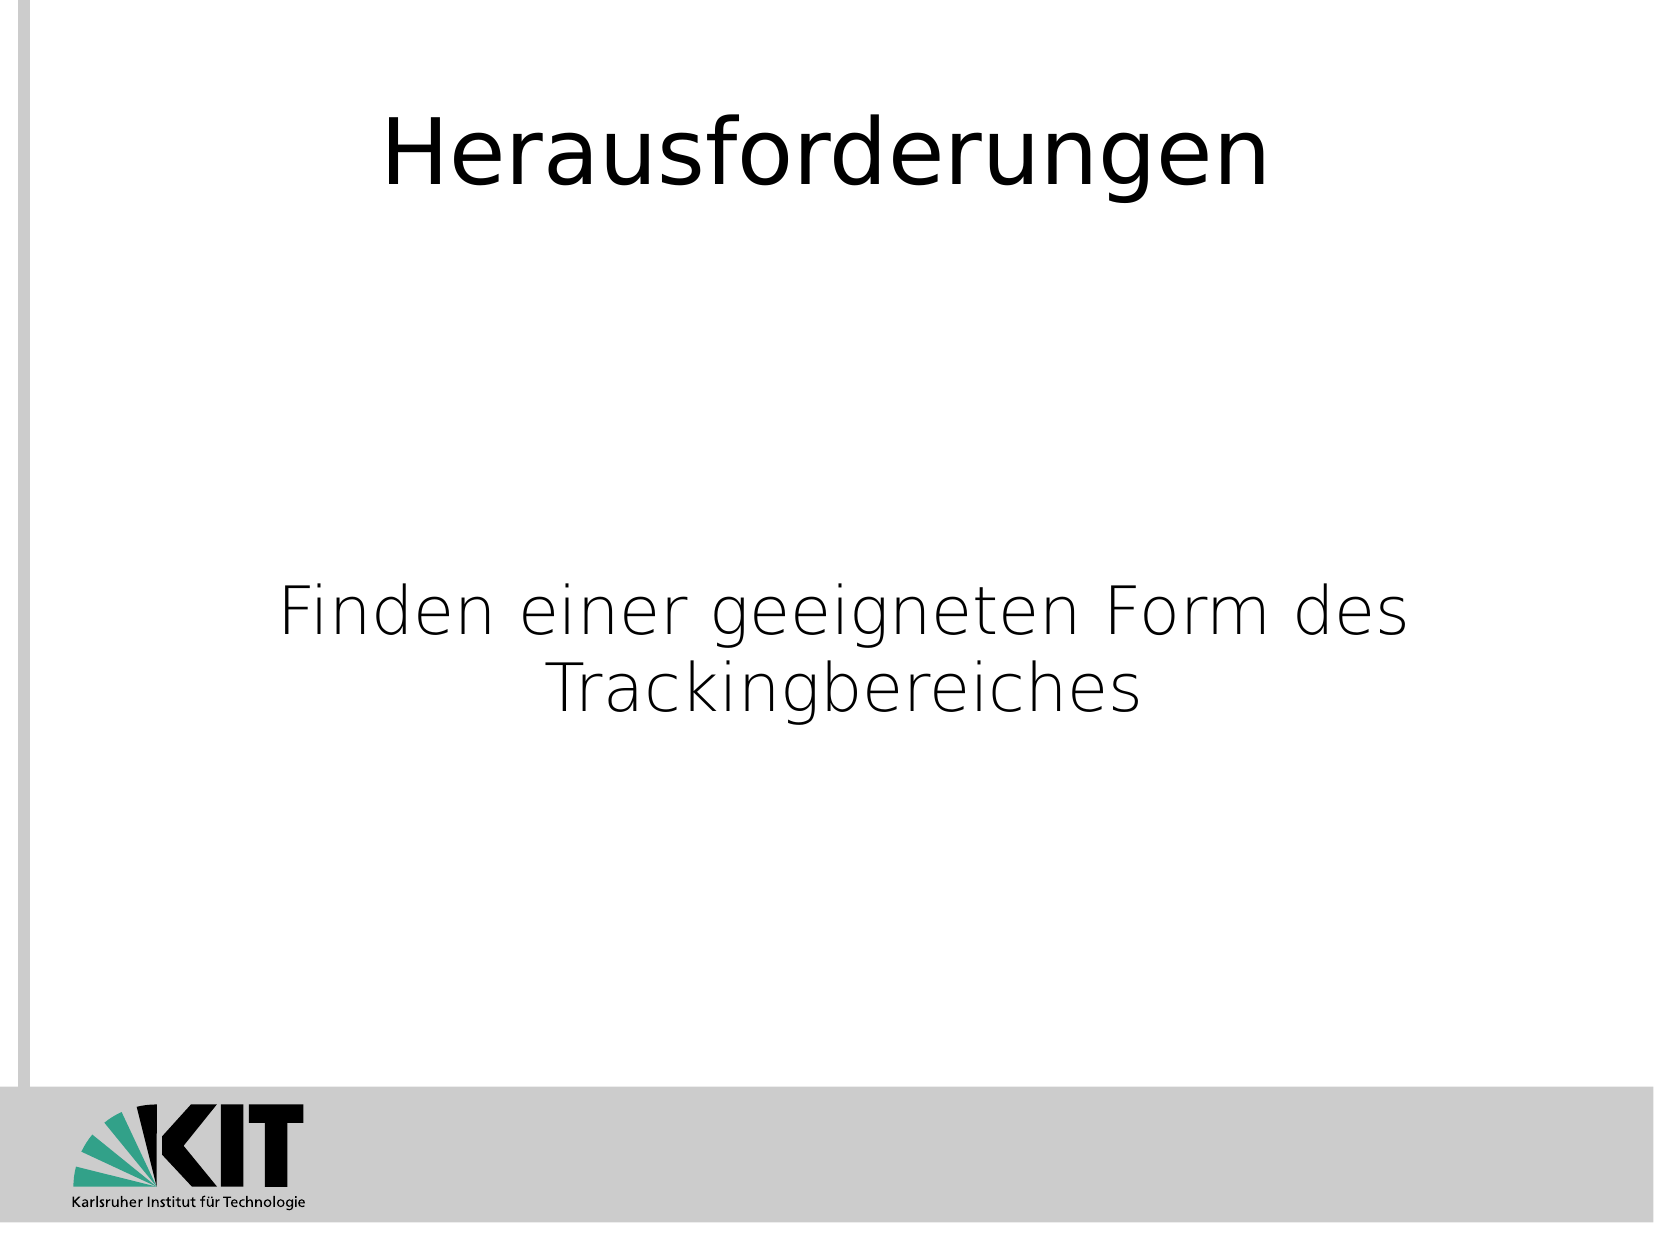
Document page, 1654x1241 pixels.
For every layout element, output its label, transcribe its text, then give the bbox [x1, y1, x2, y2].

text_box [0, 1086, 1654, 1223]
picture [70, 1098, 308, 1217]
title Herausforderungen [82, 49, 1571, 257]
subtitle Finden einer geeigneten Form des Trackingbereiches [82, 290, 1571, 1010]
